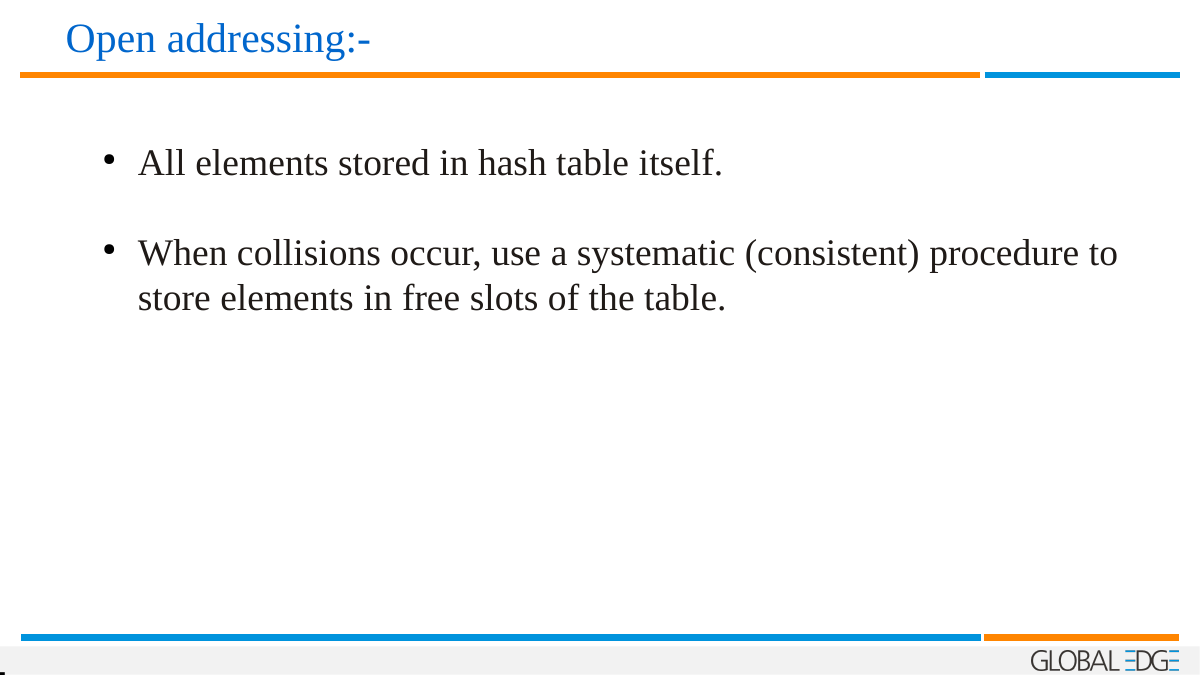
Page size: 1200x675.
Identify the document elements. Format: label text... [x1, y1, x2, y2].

text_box All elements stored in hash table itself. When collisions occur, use a systematic (consistent) procedure to store elements in free slots of the table. [20, 87, 1179, 628]
picture [1031, 650, 1179, 671]
text_box Open addressing:- [12, 9, 1088, 63]
